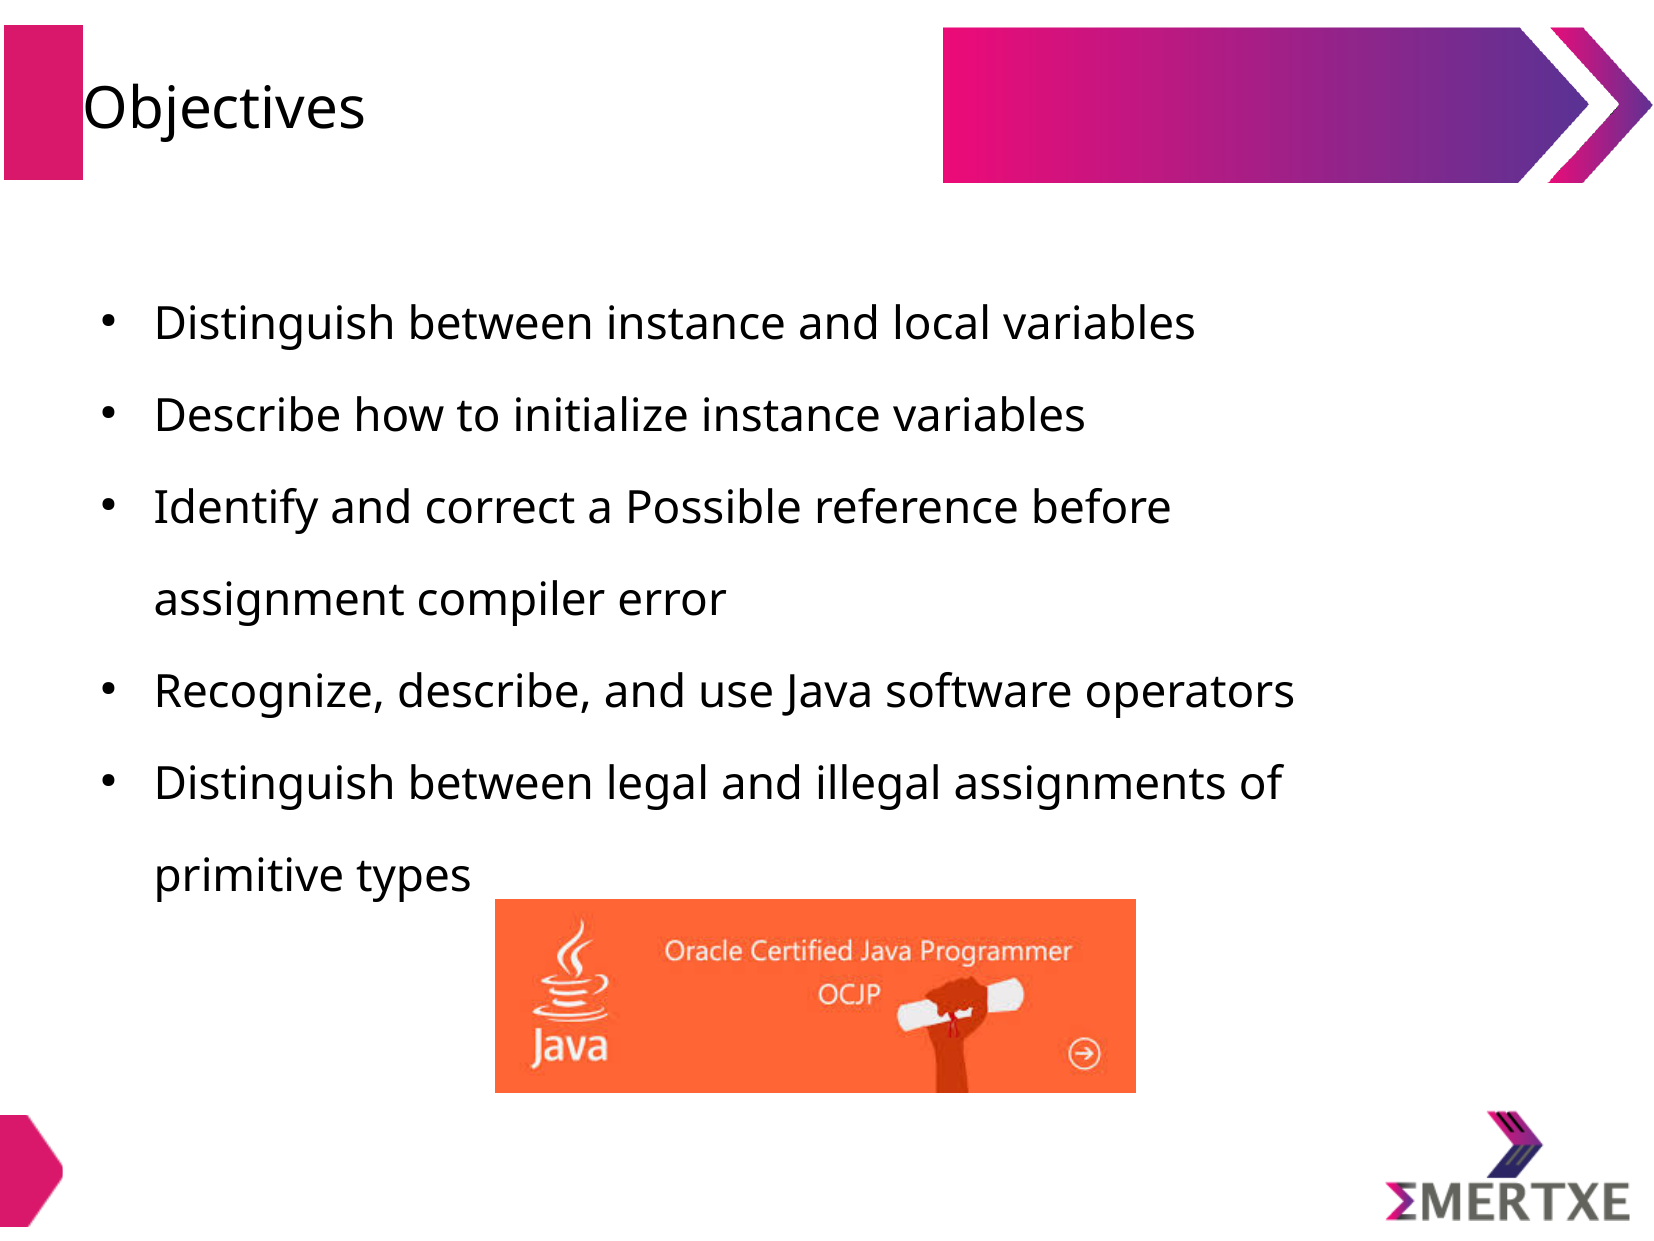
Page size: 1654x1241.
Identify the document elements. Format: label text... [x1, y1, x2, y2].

title Objectives [82, 2, 1571, 210]
picture [495, 899, 1136, 1093]
list Distinguish between instance and local variables Describe how to initialize instance variables Identify and correct a Possible reference before assignment compiler error Recognize, describe, and use Java software operators Distinguish between legal and illegal assignments of primitive types [82, 290, 1571, 1010]
picture [1571, 27, 1653, 183]
picture [1385, 1107, 1631, 1221]
